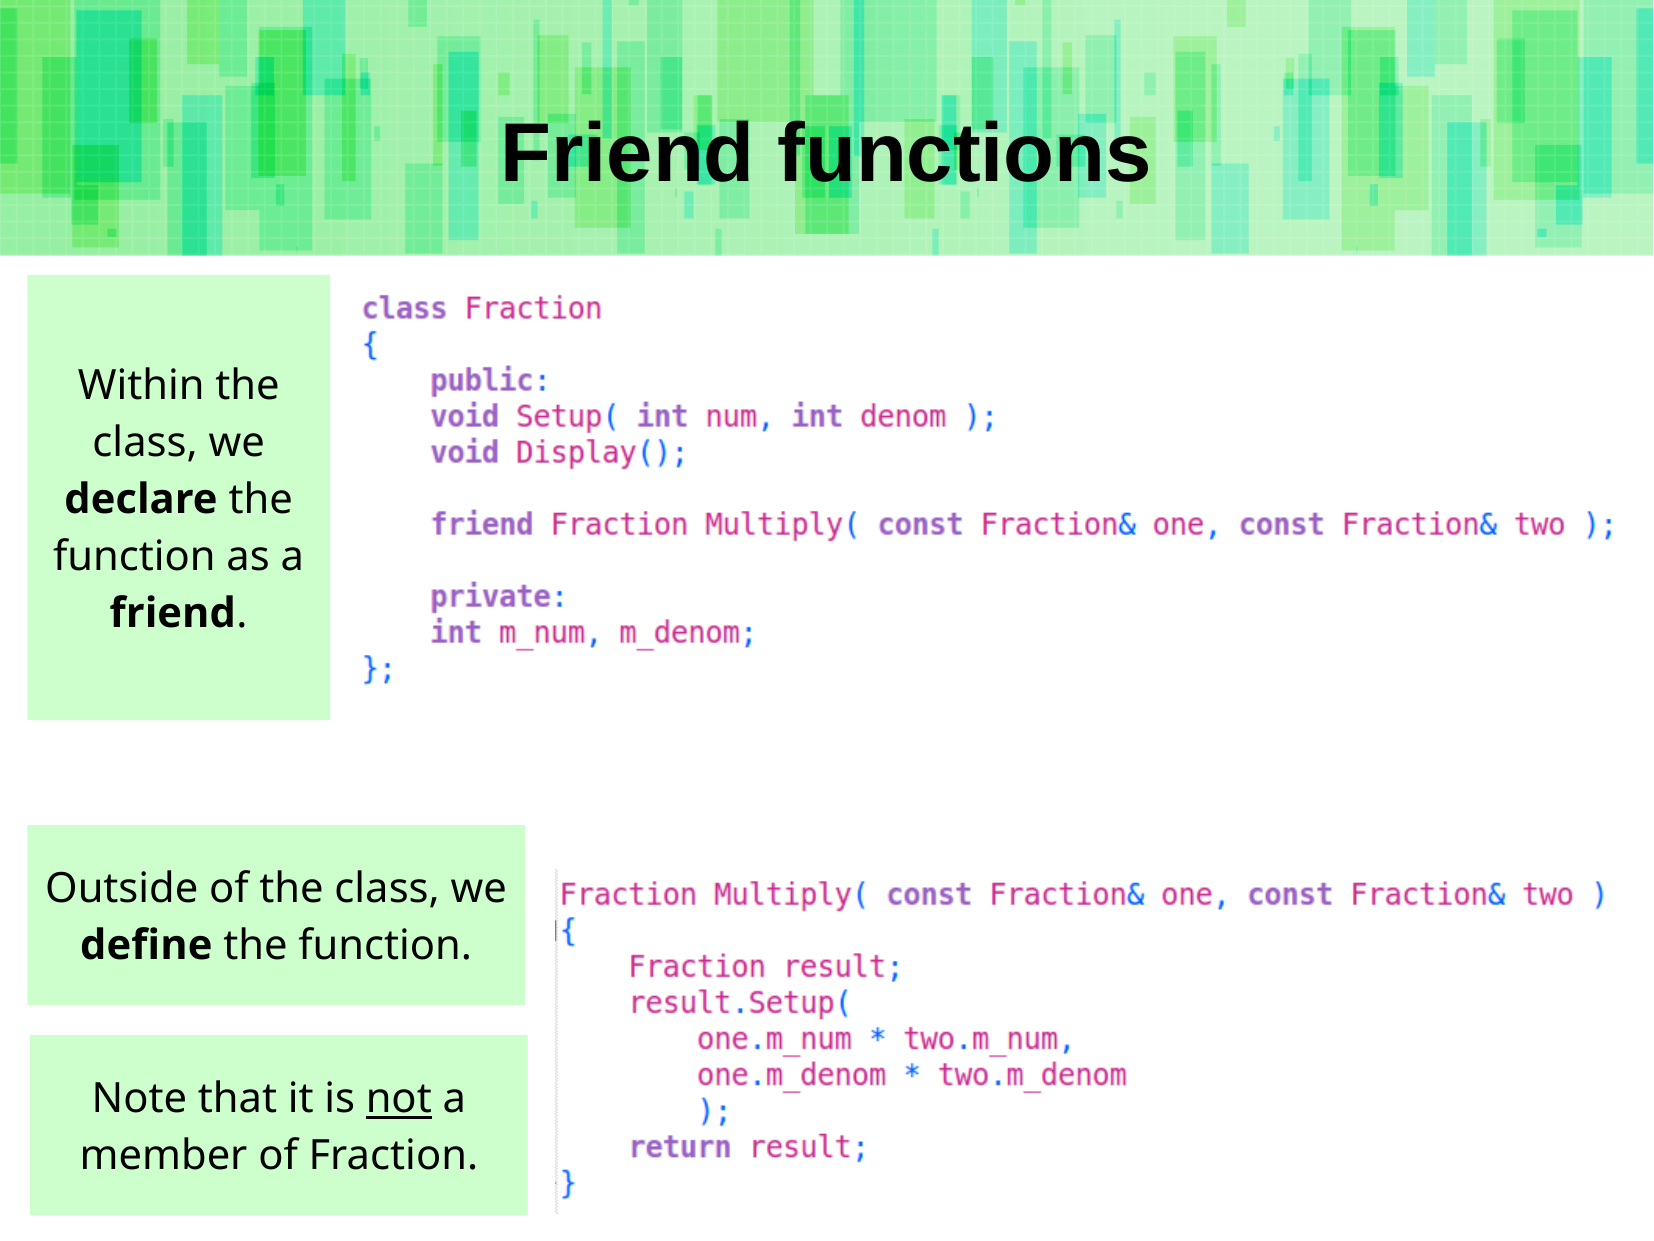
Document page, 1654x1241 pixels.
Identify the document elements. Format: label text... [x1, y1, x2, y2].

picture [0, 0, 1654, 1241]
title Friend functions [82, 49, 1571, 257]
text_box Within the class, we declare the function as a friend. [27, 275, 331, 721]
text_box Outside of the class, we define the function. [27, 825, 526, 1006]
text_box Note that it is not a member of Fraction. [30, 1035, 528, 1216]
